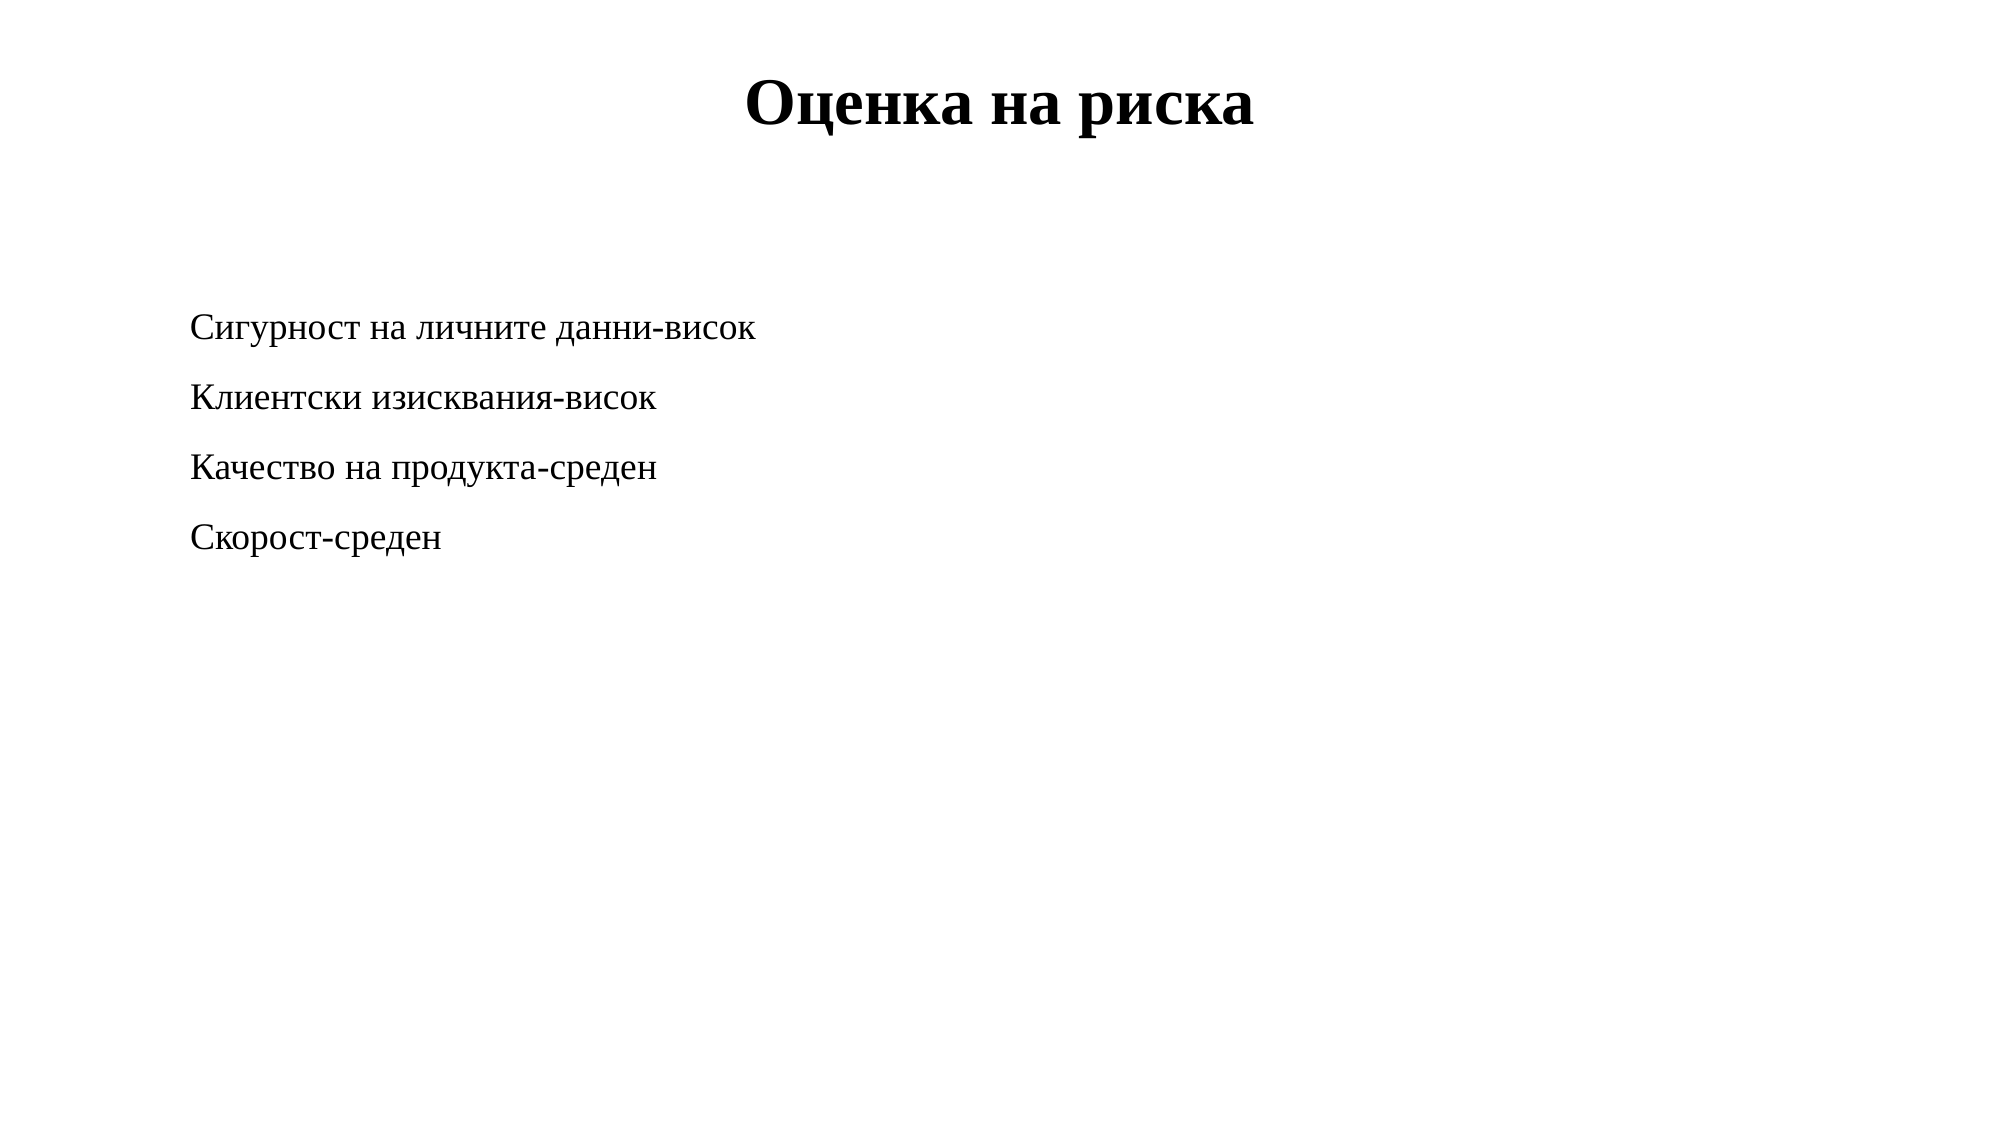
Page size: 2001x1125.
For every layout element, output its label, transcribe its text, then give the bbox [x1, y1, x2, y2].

list Сигурност на личните данни-висок Клиентски изисквания-висок Качество на продукта-среден Скорост-среден [137, 299, 1863, 1014]
title Оценка на риска [137, 59, 1863, 278]
